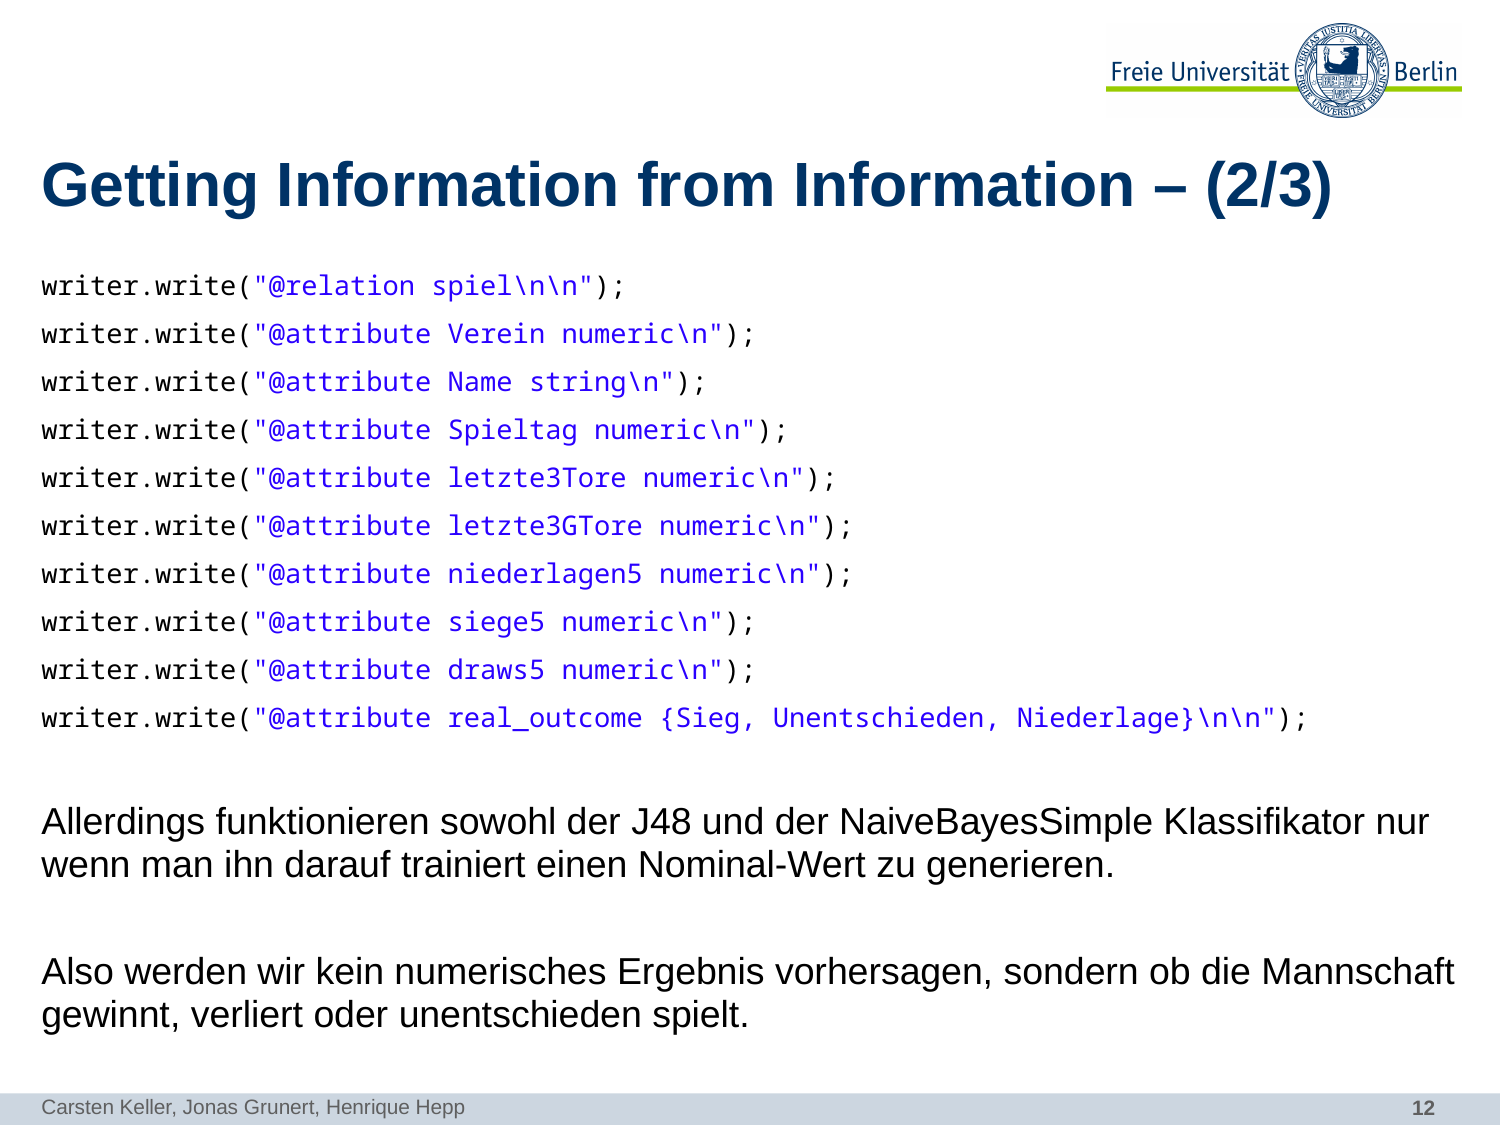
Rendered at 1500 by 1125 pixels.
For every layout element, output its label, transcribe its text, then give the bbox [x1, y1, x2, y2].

title Getting Information from Information – (2/3) [41, 149, 1460, 221]
picture [1106, 23, 1462, 118]
list writer.write("@relation spiel\n\n"); writer.write("@attribute Verein numeric\n"); writer.write("@attribute Name string\n"); writer.write("@attribute Spieltag numeric\n"); writer.write("@attribute letzte3Tore numeric\n"); writer.write("@attribute letzte3GTore numeric\n"); writer.write("@attribute niederlagen5 numeric\n"); writer.write("@attribute siege5 numeric\n"); writer.write("@attribute draws5 numeric\n"); writer.write("@attribute real_outcome {Sieg, Unentschieden, Niederlage}\n\n"); Allerdings funktionieren sowohl der J48 und der NaiveBayesSimple Klassifikator nur wenn man ihn darauf trainiert einen Nominal-Wert zu generieren. Also werden wir kein numerisches Ergebnis vorhersagen, sondern ob die Mannschaft gewinnt, verliert oder unentschieden spielt. [41, 265, 1460, 1064]
